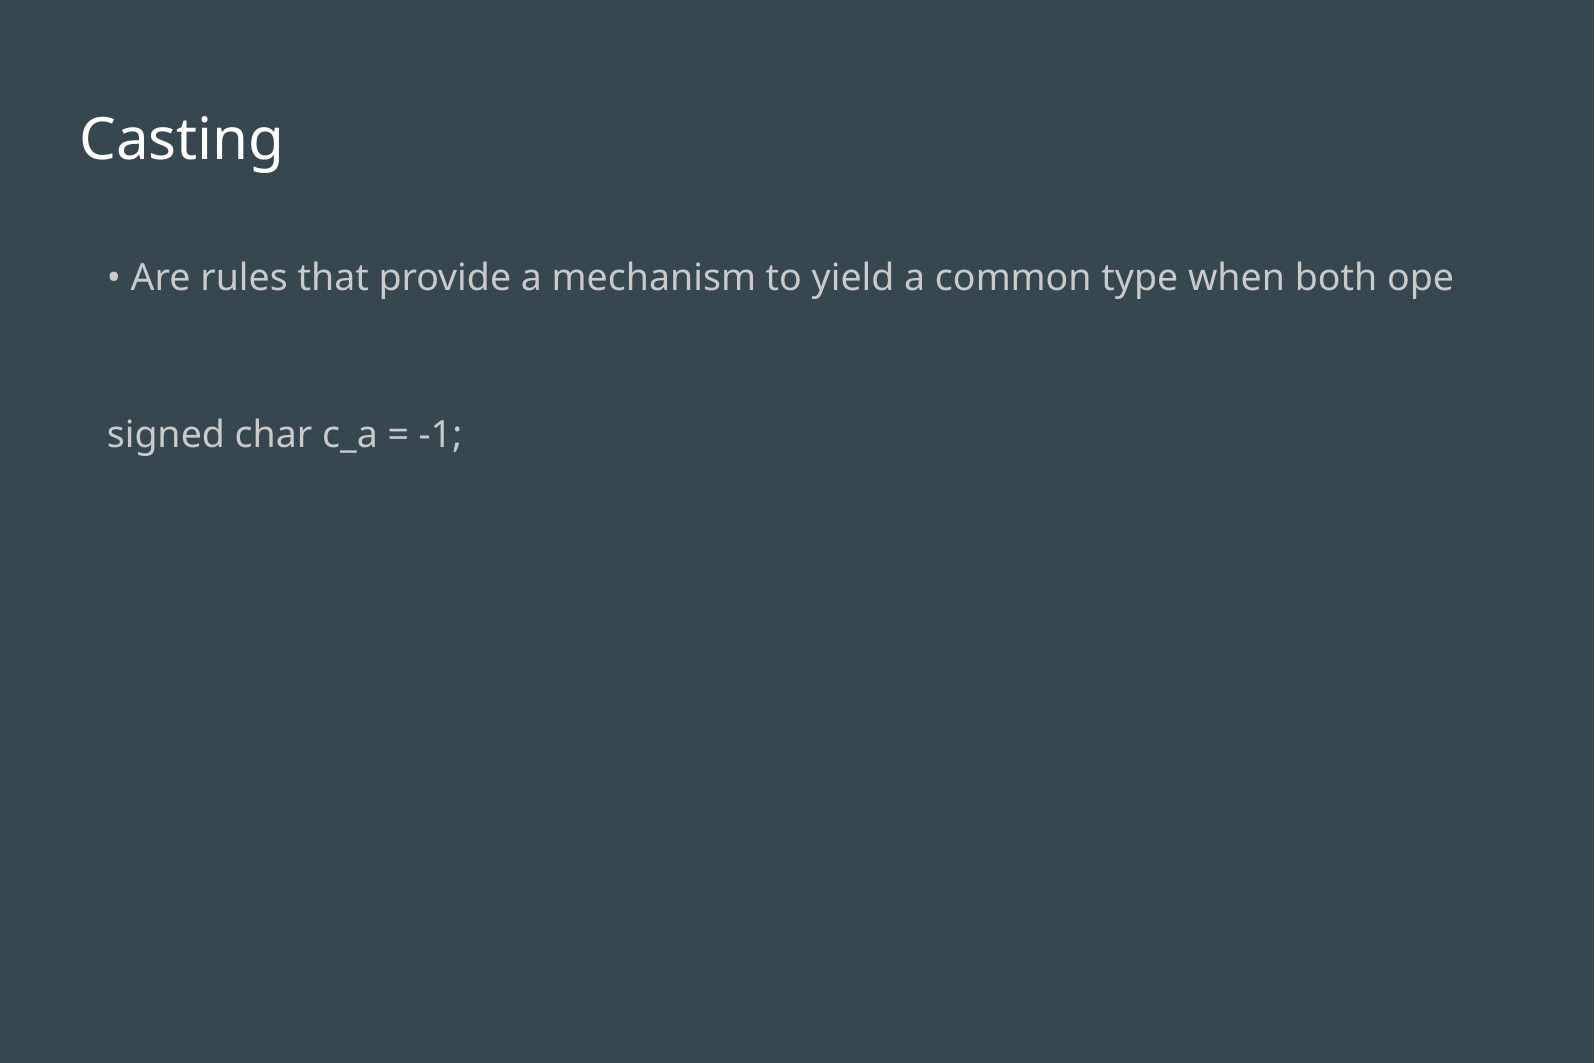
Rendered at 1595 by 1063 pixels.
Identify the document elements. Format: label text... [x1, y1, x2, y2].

title Casting [79, 48, 1449, 227]
list • Are rules that provide a mechanism to yield a common type when both ope signed char c_a = -1; [54, 238, 1541, 945]
